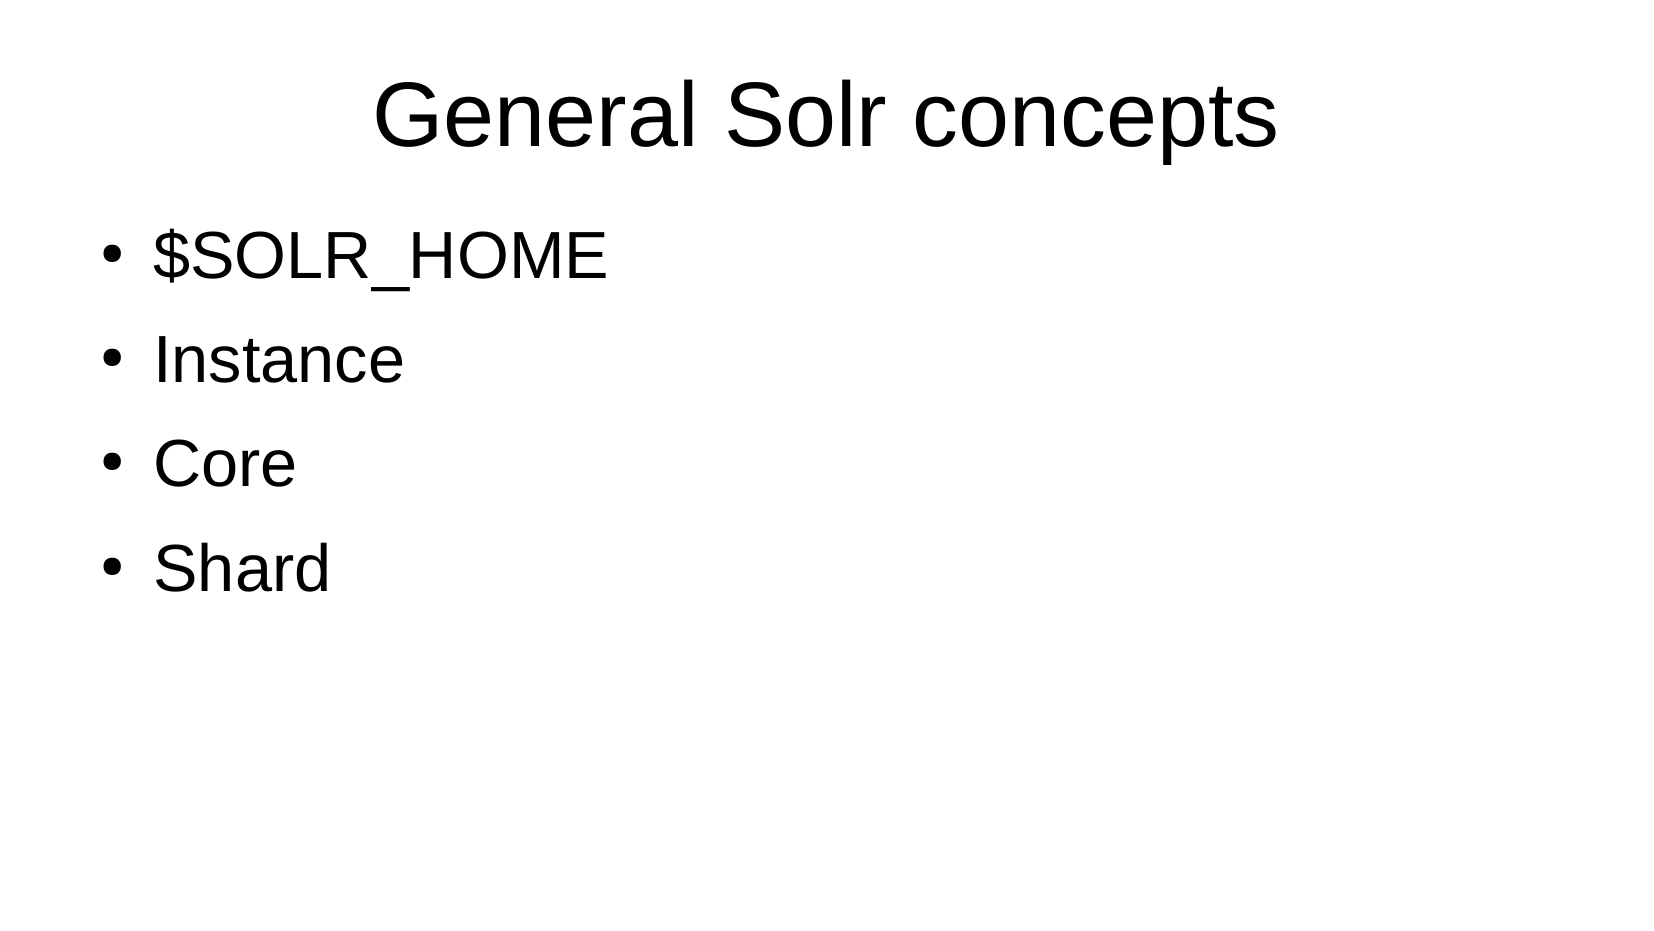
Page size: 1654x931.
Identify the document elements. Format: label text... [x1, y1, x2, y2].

title General Solr concepts [82, 37, 1571, 193]
list $SOLR_HOME Instance Core Shard [82, 217, 1571, 758]
